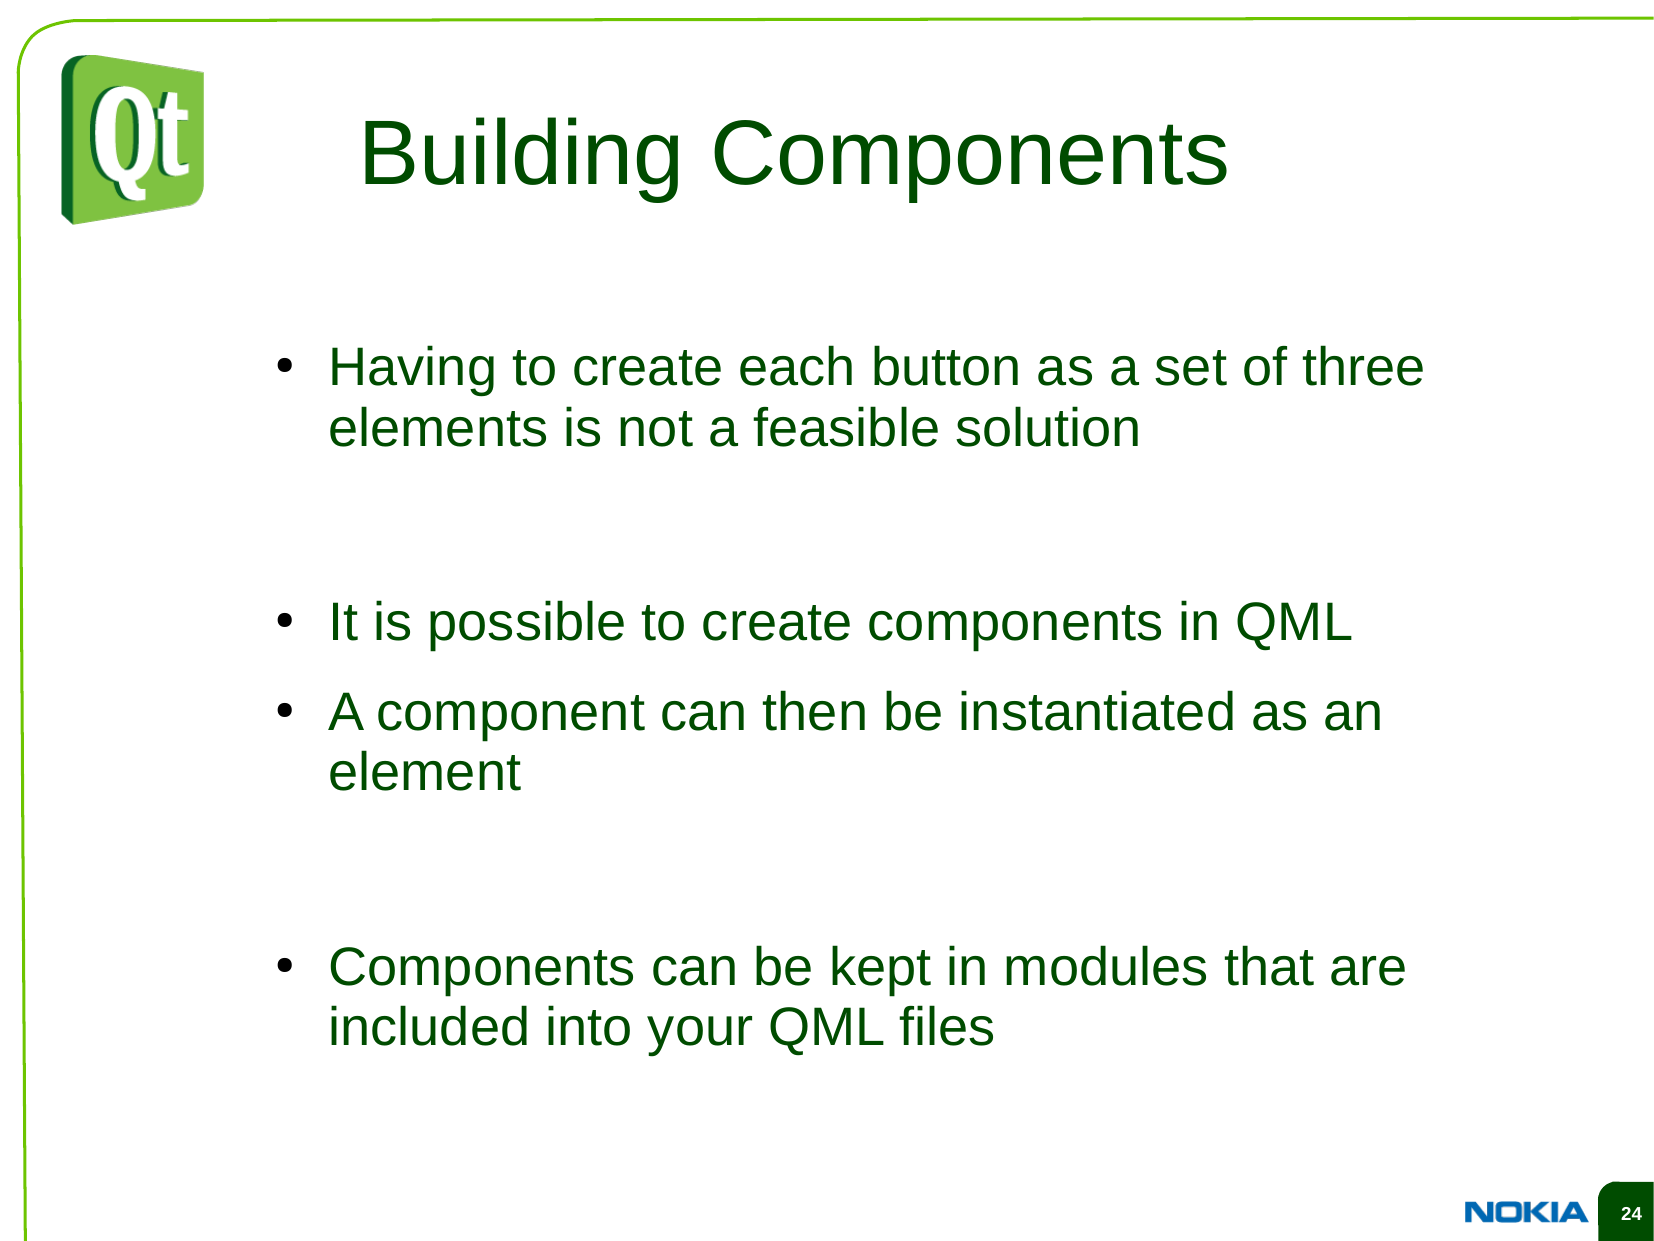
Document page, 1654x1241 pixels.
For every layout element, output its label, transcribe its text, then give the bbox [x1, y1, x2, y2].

title Building Components [257, 56, 1333, 250]
list Having to create each button as a set of three elements is not a feasible solution It is possible to create components in QML A component can then be instantiated as an element Components can be kept in modules that are included into your QML files [257, 336, 1577, 1141]
picture [61, 55, 204, 225]
picture [1465, 1201, 1589, 1223]
